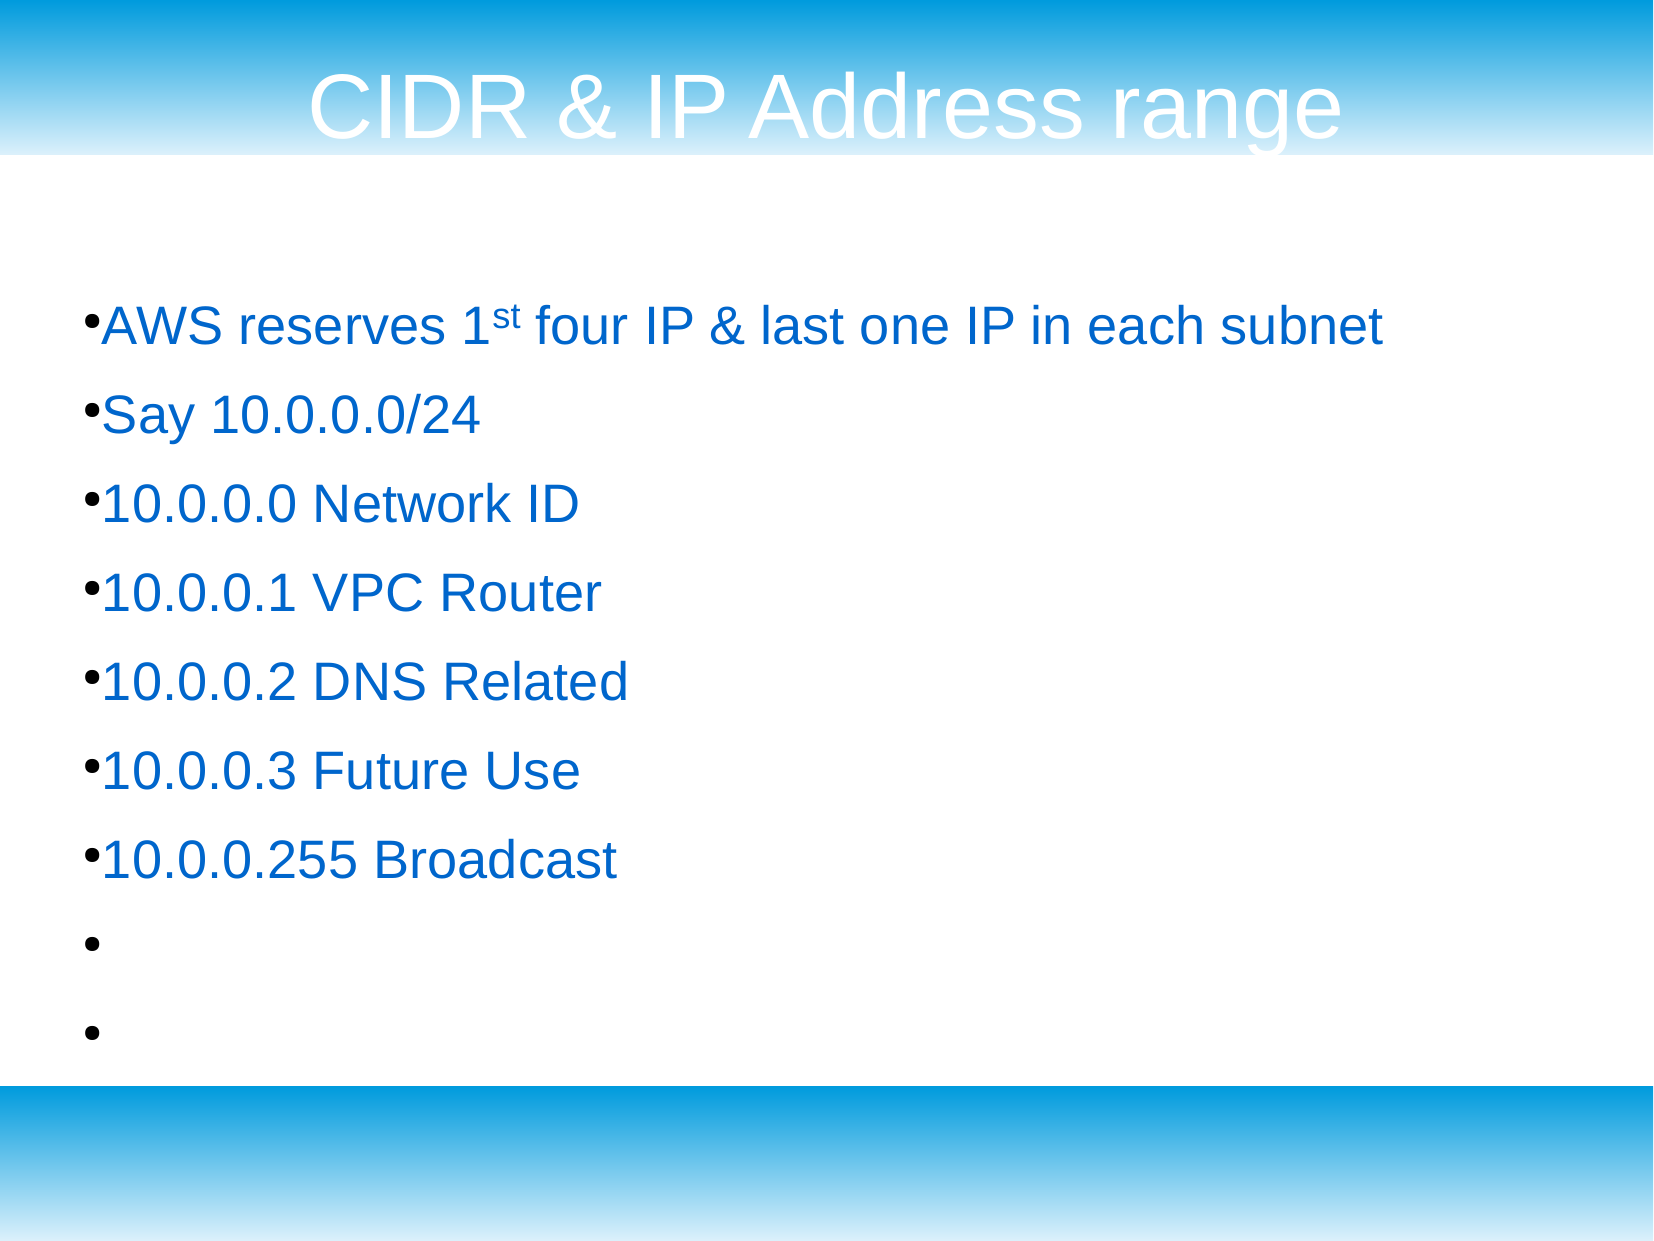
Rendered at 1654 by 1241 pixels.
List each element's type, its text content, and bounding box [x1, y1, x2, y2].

list AWS reserves 1st four IP & last one IP in each subnet Say 10.0.0.0/24 10.0.0.0 Network ID 10.0.0.1 VPC Router 10.0.0.2 DNS Related 10.0.0.3 Future Use 10.0.0.255 Broadcast [82, 290, 1571, 1010]
title CIDR & IP Address range [82, 49, 1571, 155]
